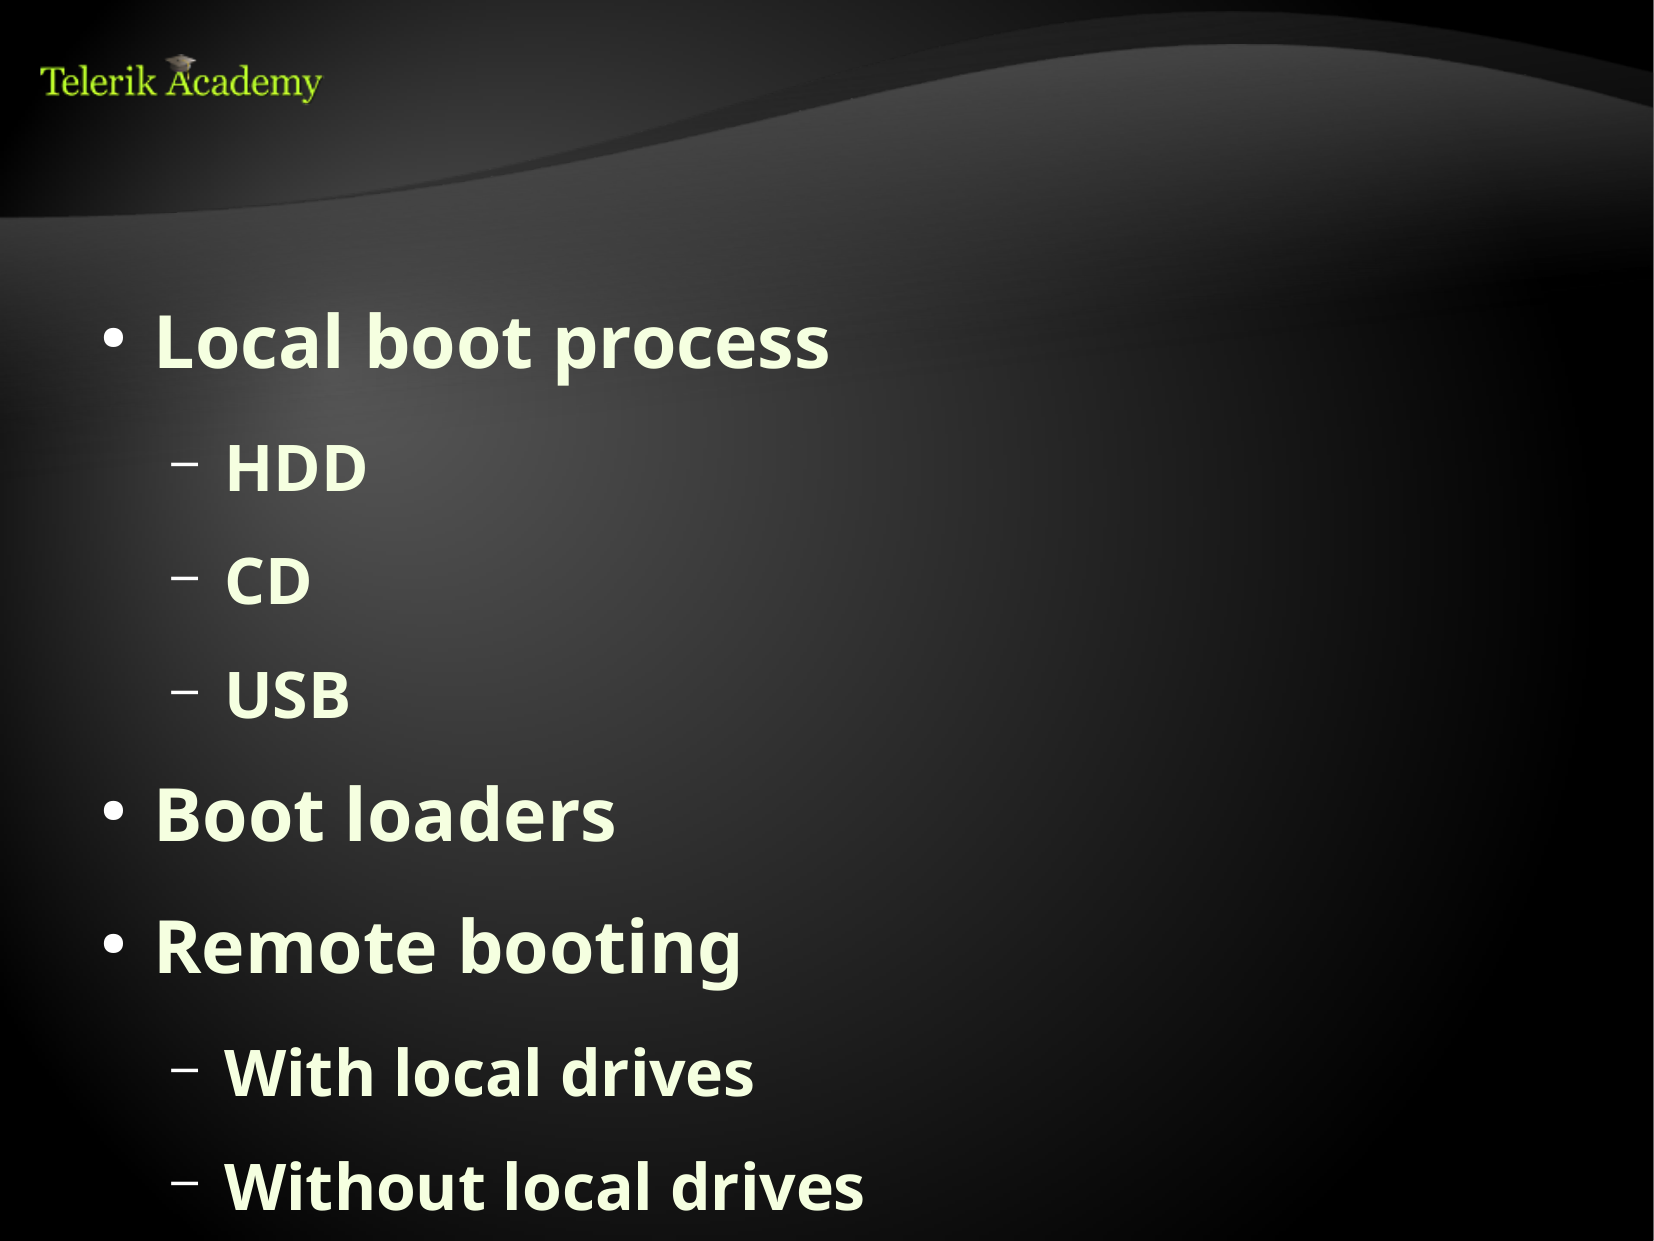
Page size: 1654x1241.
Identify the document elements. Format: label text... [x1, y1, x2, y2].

list Local boot process HDD CD USB Boot loaders Remote booting With local drives Without local drives [82, 290, 1538, 1010]
picture [0, 0, 1654, 1241]
